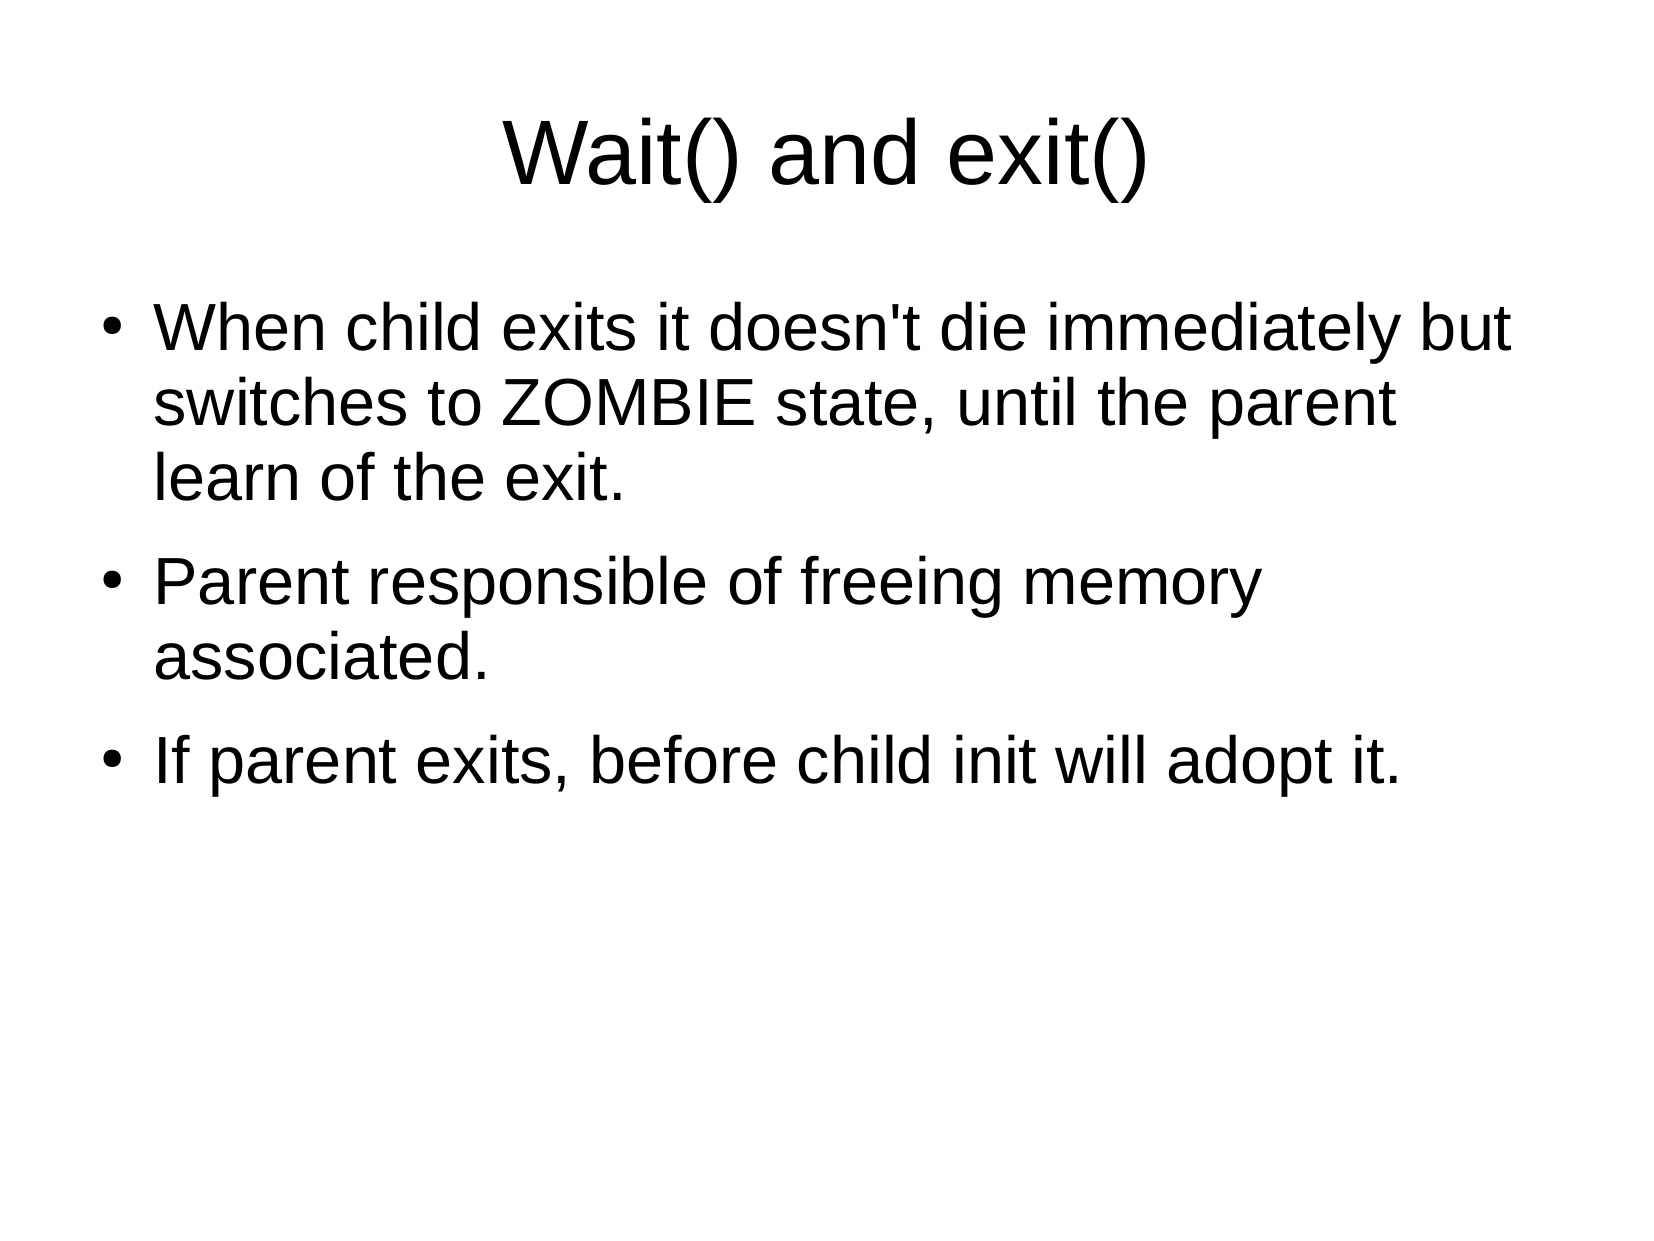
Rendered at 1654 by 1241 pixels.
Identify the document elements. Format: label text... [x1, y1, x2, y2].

list When child exits it doesn't die immediately but switches to ZOMBIE state, until the parent learn of the exit. Parent responsible of freeing memory associated. If parent exits, before child init will adopt it. [82, 290, 1538, 1010]
title Wait() and exit() [82, 49, 1571, 257]
